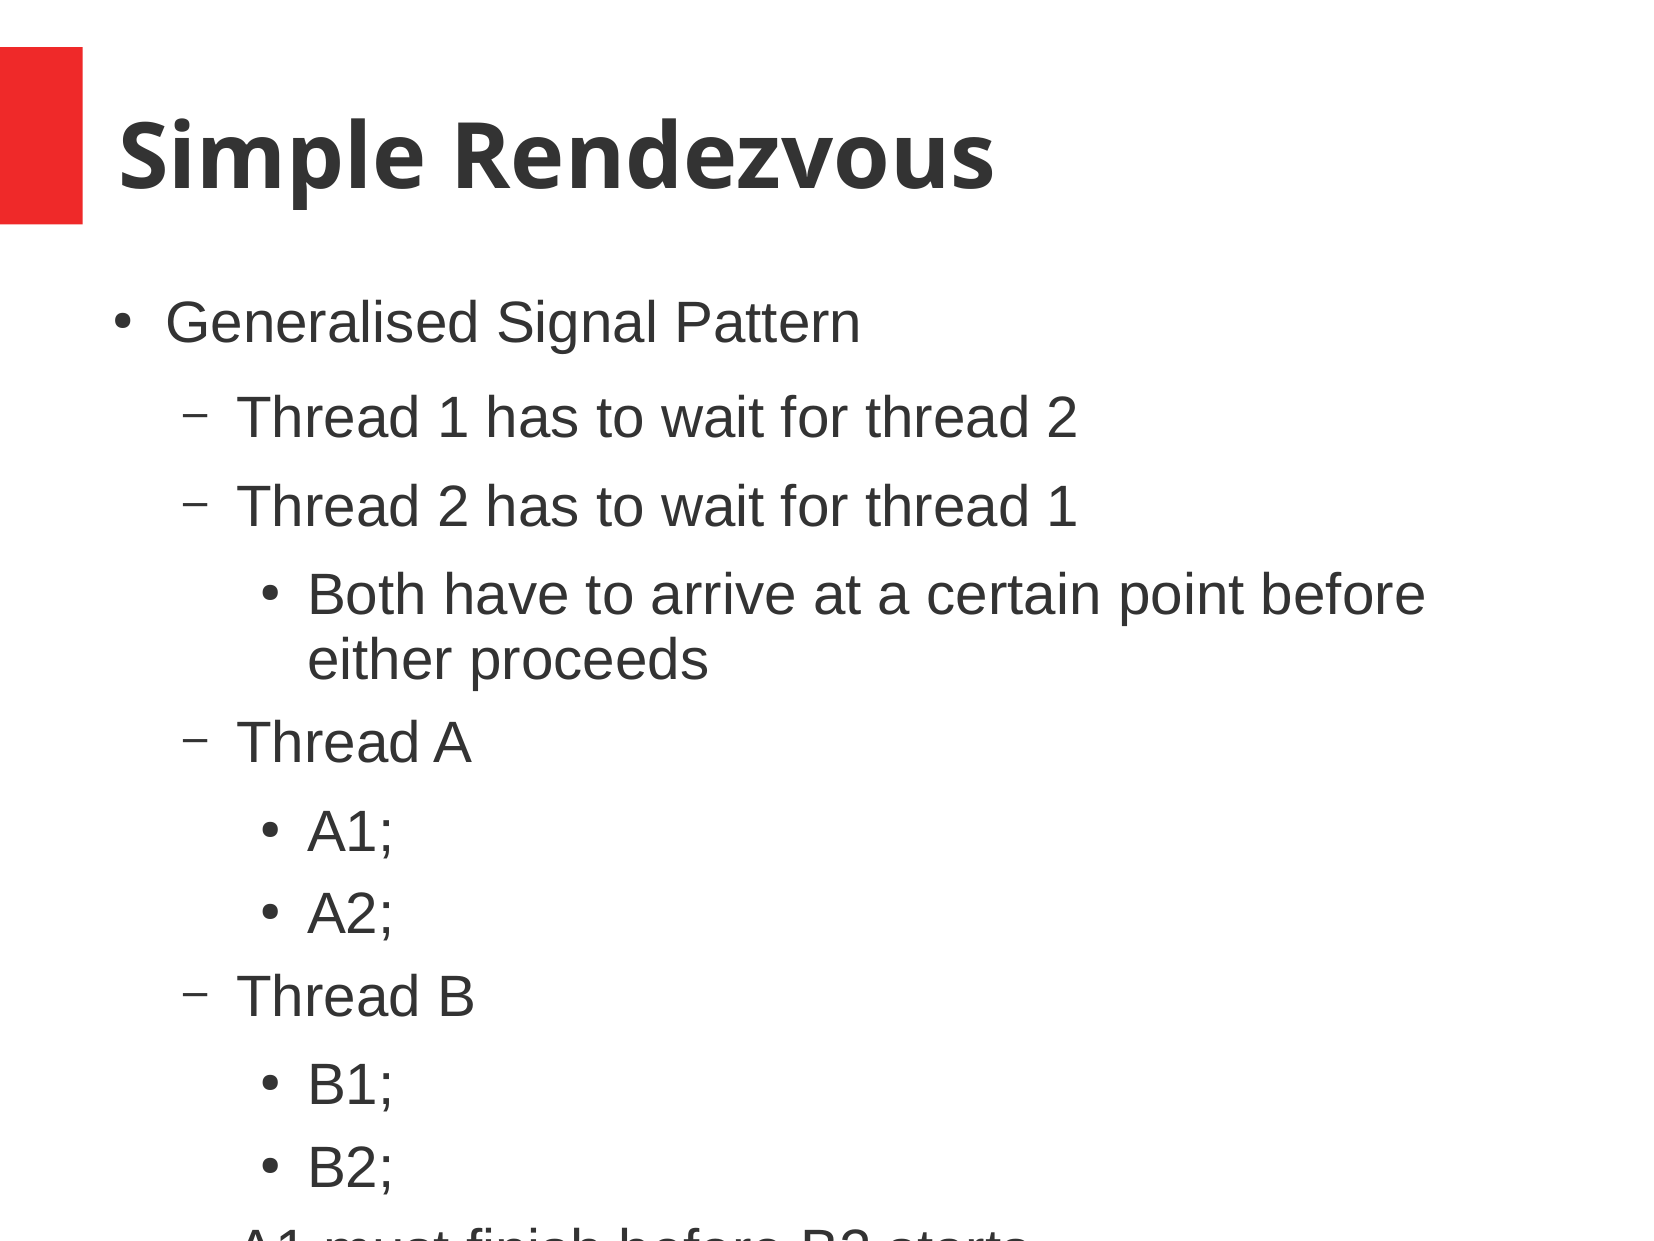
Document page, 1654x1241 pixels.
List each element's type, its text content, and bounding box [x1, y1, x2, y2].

list Generalised Signal Pattern Thread 1 has to wait for thread 2 Thread 2 has to wait for thread 1 Both have to arrive at a certain point before either proceeds Thread A A1; A2; Thread B B1; B2; A1 must finish before B2 starts B1 must finish before A2 starts [94, 290, 1583, 1010]
title Simple Rendezvous [118, 49, 1571, 257]
